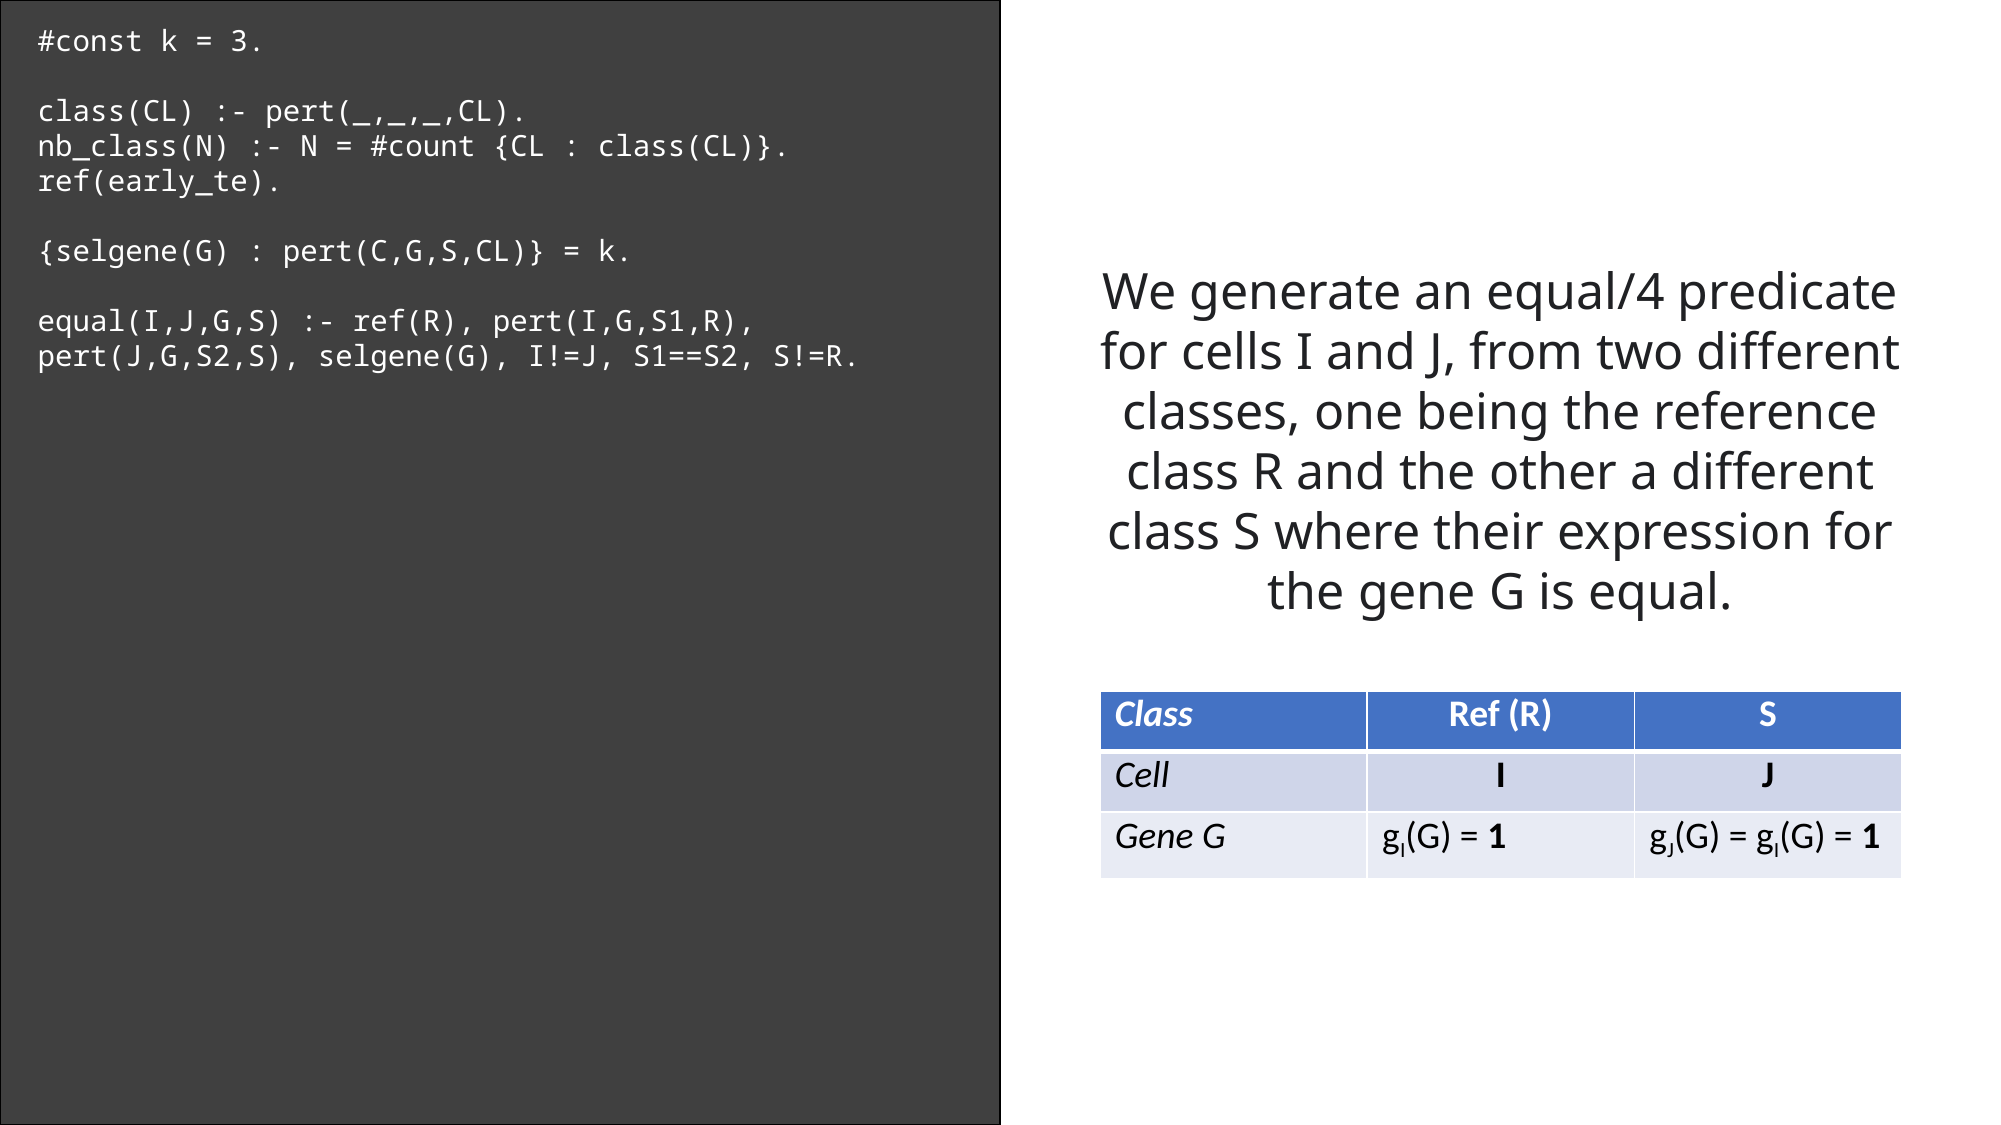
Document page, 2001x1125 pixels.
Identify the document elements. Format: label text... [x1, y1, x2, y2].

table_cell J [1635, 754, 1901, 811]
table_header Class [1101, 692, 1366, 749]
text_box #const k = 3. class(CL) :- pert(_,_,_,CL). nb_class(N) :- N = #count {CL : class(CL)}. ref(early_te). {selgene(G) : pert(C,G,S,CL)} = k. equal(I,J,G,S) :- ref(R), pert(I,G,S1,R), pert(J,G,S2,S), selgene(G), I!=J, S1==S2, S!=R. [22, 15, 982, 380]
table_cell Gene G [1101, 813, 1366, 878]
text_box [0, 0, 1000, 1125]
text_box We generate an equal/4 predicate for cells I and J, from two different classes, one being the reference class R and the other a different class S where their expression for the gene G is equal. [1085, 251, 1917, 627]
table_cell Cell [1101, 754, 1366, 811]
table_header Ref (R) [1368, 692, 1634, 749]
table_cell I [1368, 754, 1634, 811]
table_header S [1635, 692, 1901, 749]
table_cell gI(G) = 1 [1368, 813, 1634, 878]
table_cell gJ(G) = gI(G) = 1 [1635, 813, 1901, 878]
